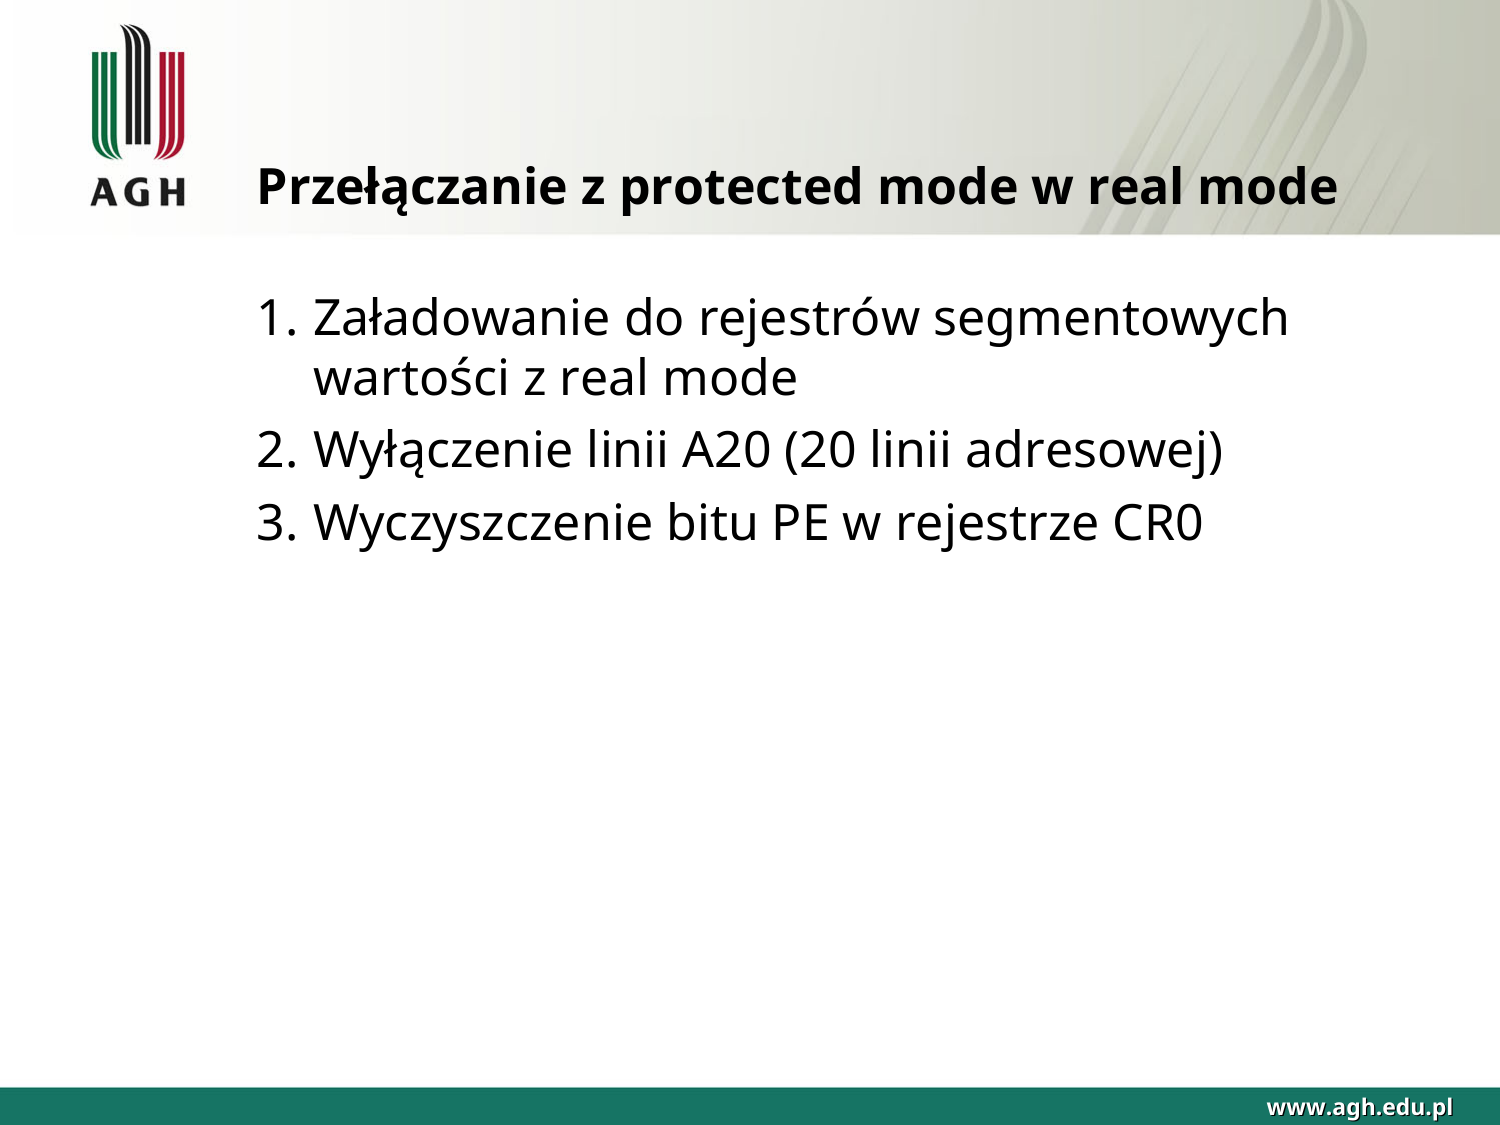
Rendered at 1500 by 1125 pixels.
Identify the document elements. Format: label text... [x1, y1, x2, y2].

list Załadowanie do rejestrów segmentowych wartości z real mode Wyłączenie linii A20 (20 linii adresowej) Wyczyszczenie bitu PE w rejestrze CR0 [242, 277, 1425, 969]
text_box www.agh.edu.pl [1251, 1084, 1500, 1125]
title Przełączanie z protected mode w real mode [242, 117, 1436, 253]
picture [0, 0, 1500, 1125]
